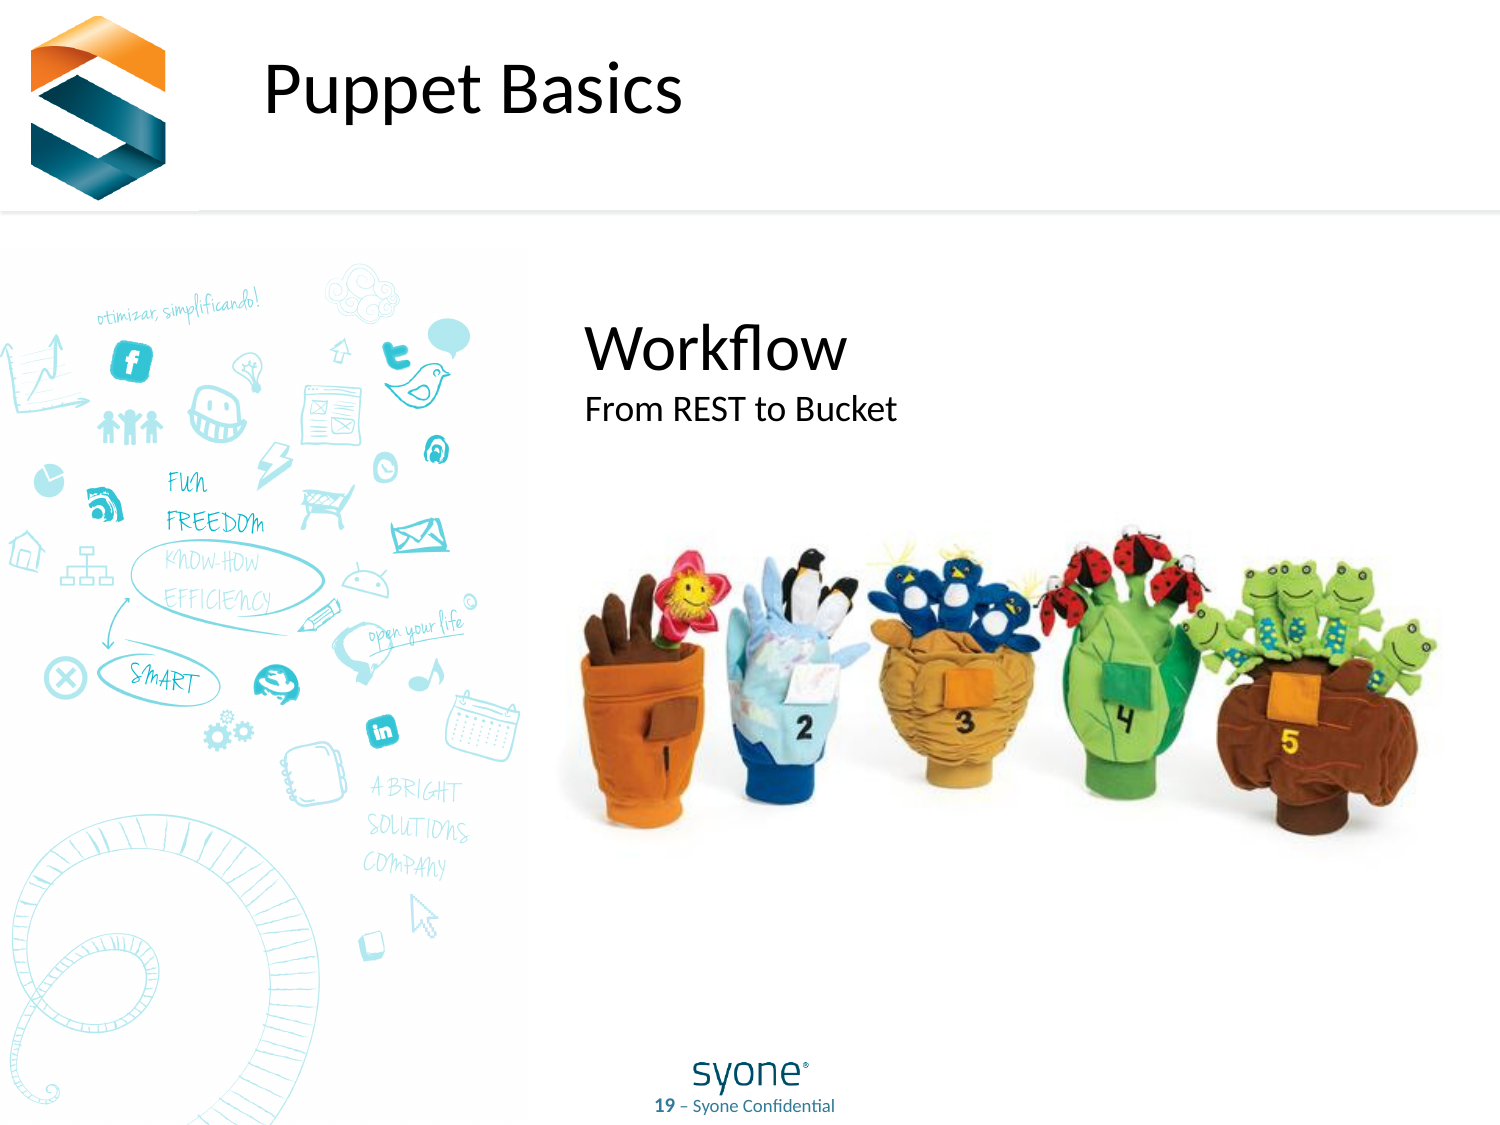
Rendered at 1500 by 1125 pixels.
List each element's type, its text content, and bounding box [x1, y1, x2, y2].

picture [541, 383, 1448, 999]
picture [0, 0, 1500, 219]
title Puppet Basics [248, 37, 1355, 129]
title Workflow From REST to Bucket [569, 307, 1440, 425]
picture [687, 1056, 813, 1098]
picture [0, 245, 530, 1125]
